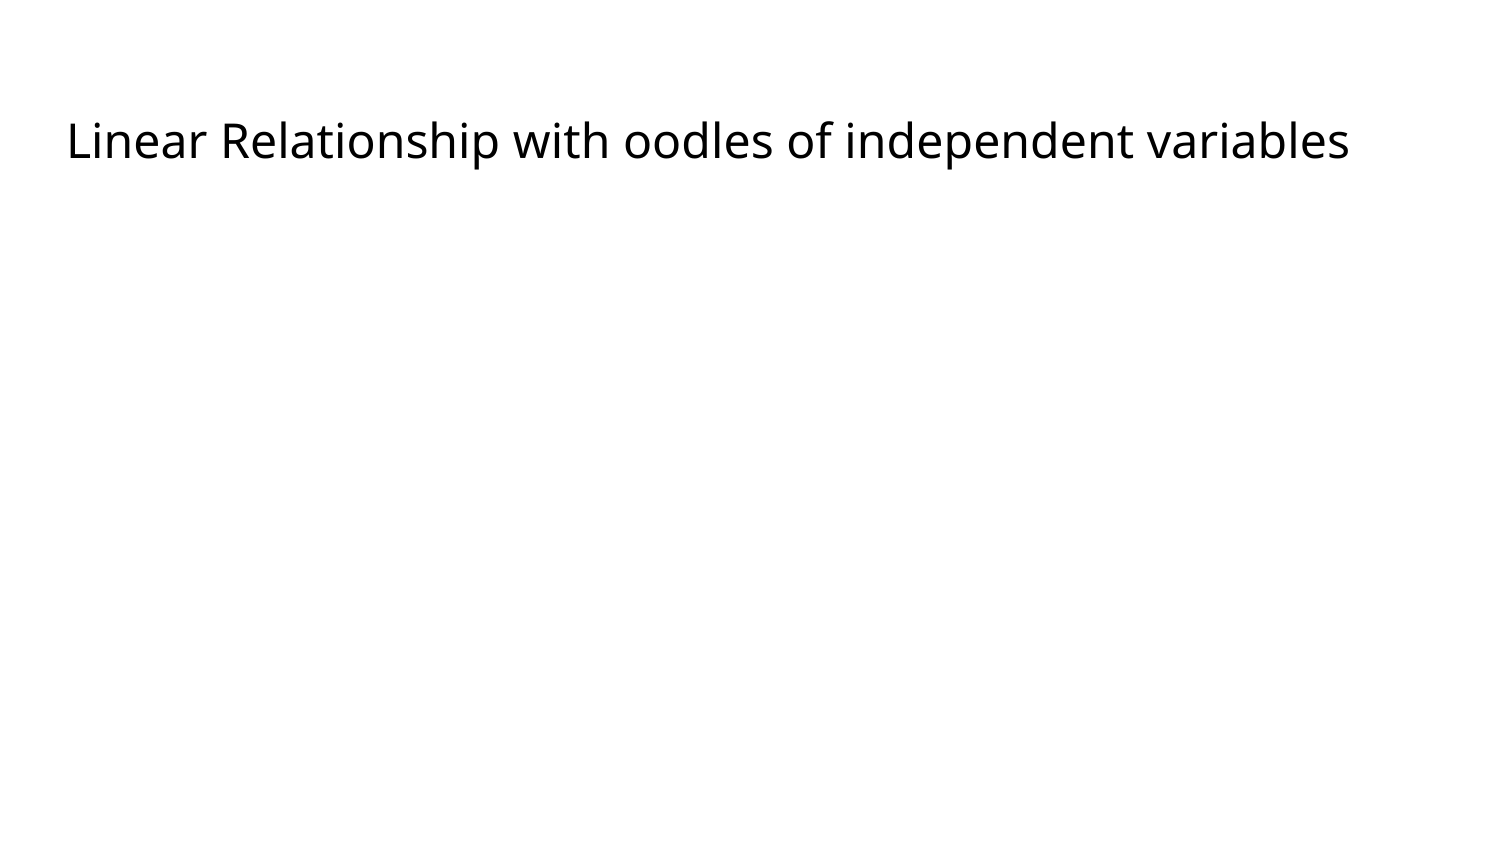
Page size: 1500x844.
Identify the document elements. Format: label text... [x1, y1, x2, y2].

title Linear Relationship with oodles of independent variables [51, 51, 1449, 189]
